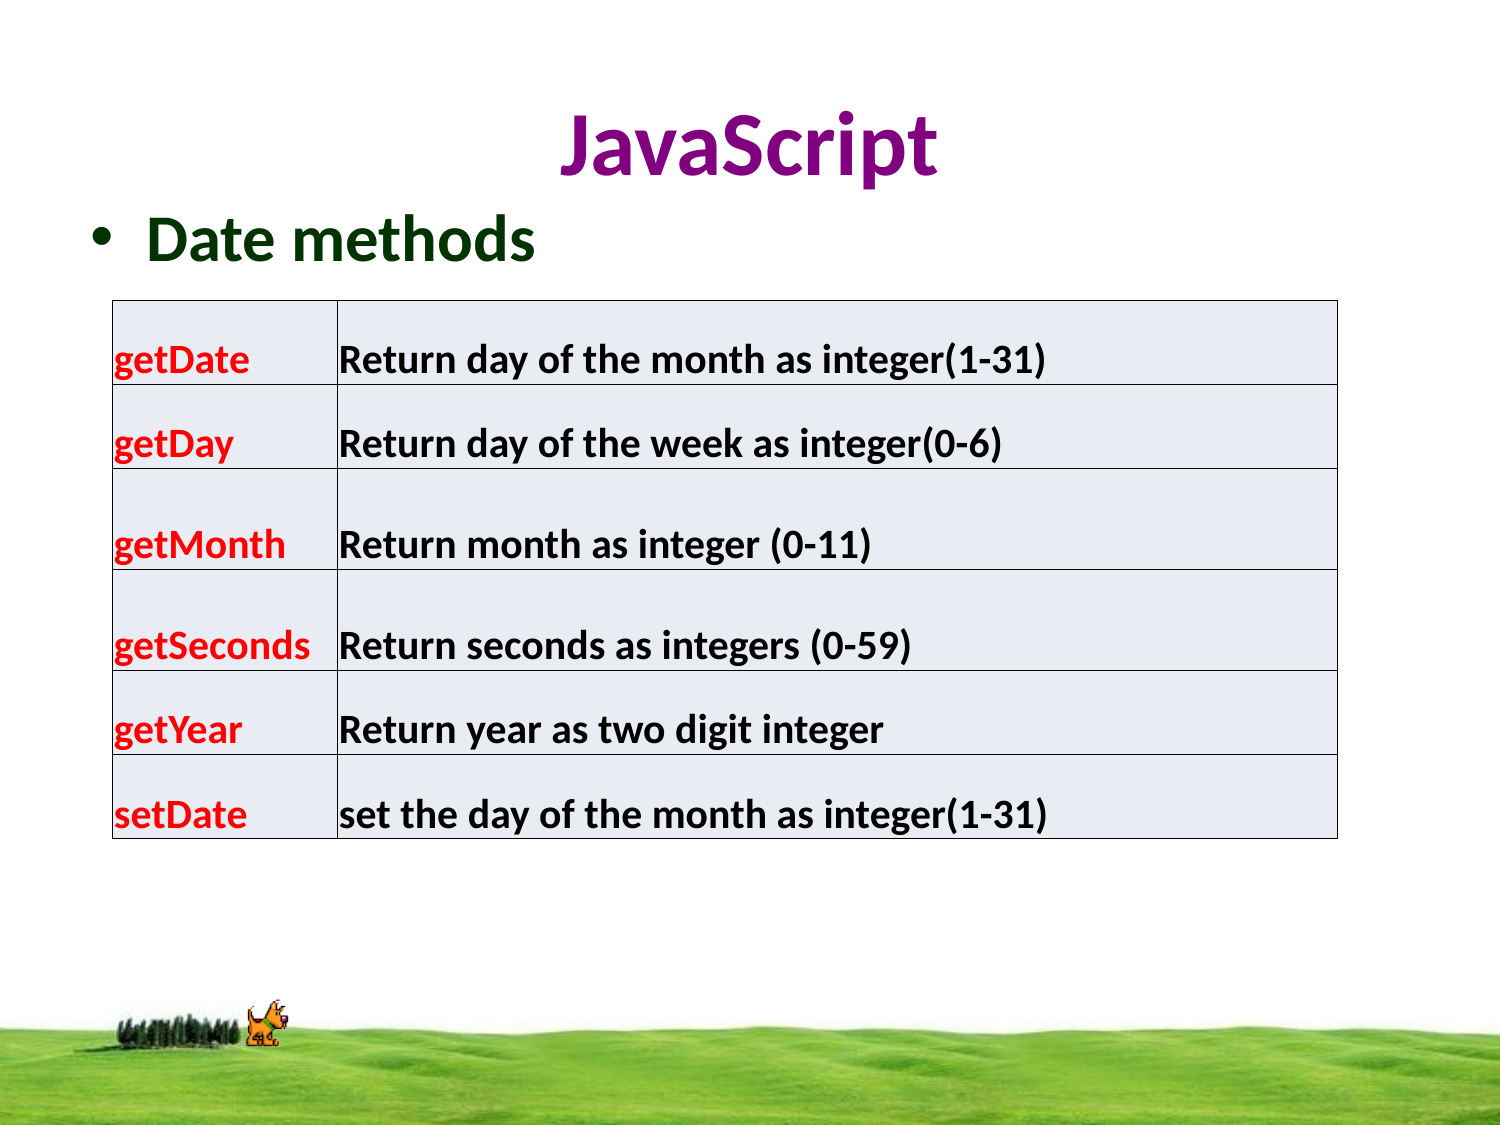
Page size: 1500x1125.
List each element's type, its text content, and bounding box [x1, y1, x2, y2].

table_cell Return month as integer (0-11) [338, 469, 1337, 569]
table_header Return day of the month as integer(1-31) [338, 301, 1337, 384]
picture [0, 995, 1500, 1125]
title JavaScript [75, 45, 1425, 233]
table_cell getSeconds [113, 570, 337, 670]
table_cell getDay [113, 385, 337, 468]
table_cell set the day of the month as integer(1-31) [338, 755, 1337, 838]
list Date methods [75, 187, 1338, 975]
table_cell Return day of the week as integer(0-6) [338, 385, 1337, 468]
table_cell getMonth [113, 469, 337, 569]
table_header getDate [113, 301, 337, 384]
table_cell Return seconds as integers (0-59) [338, 570, 1337, 670]
table_cell getYear [113, 671, 337, 754]
table_cell setDate [113, 755, 337, 838]
table_cell Return year as two digit integer [338, 671, 1337, 754]
